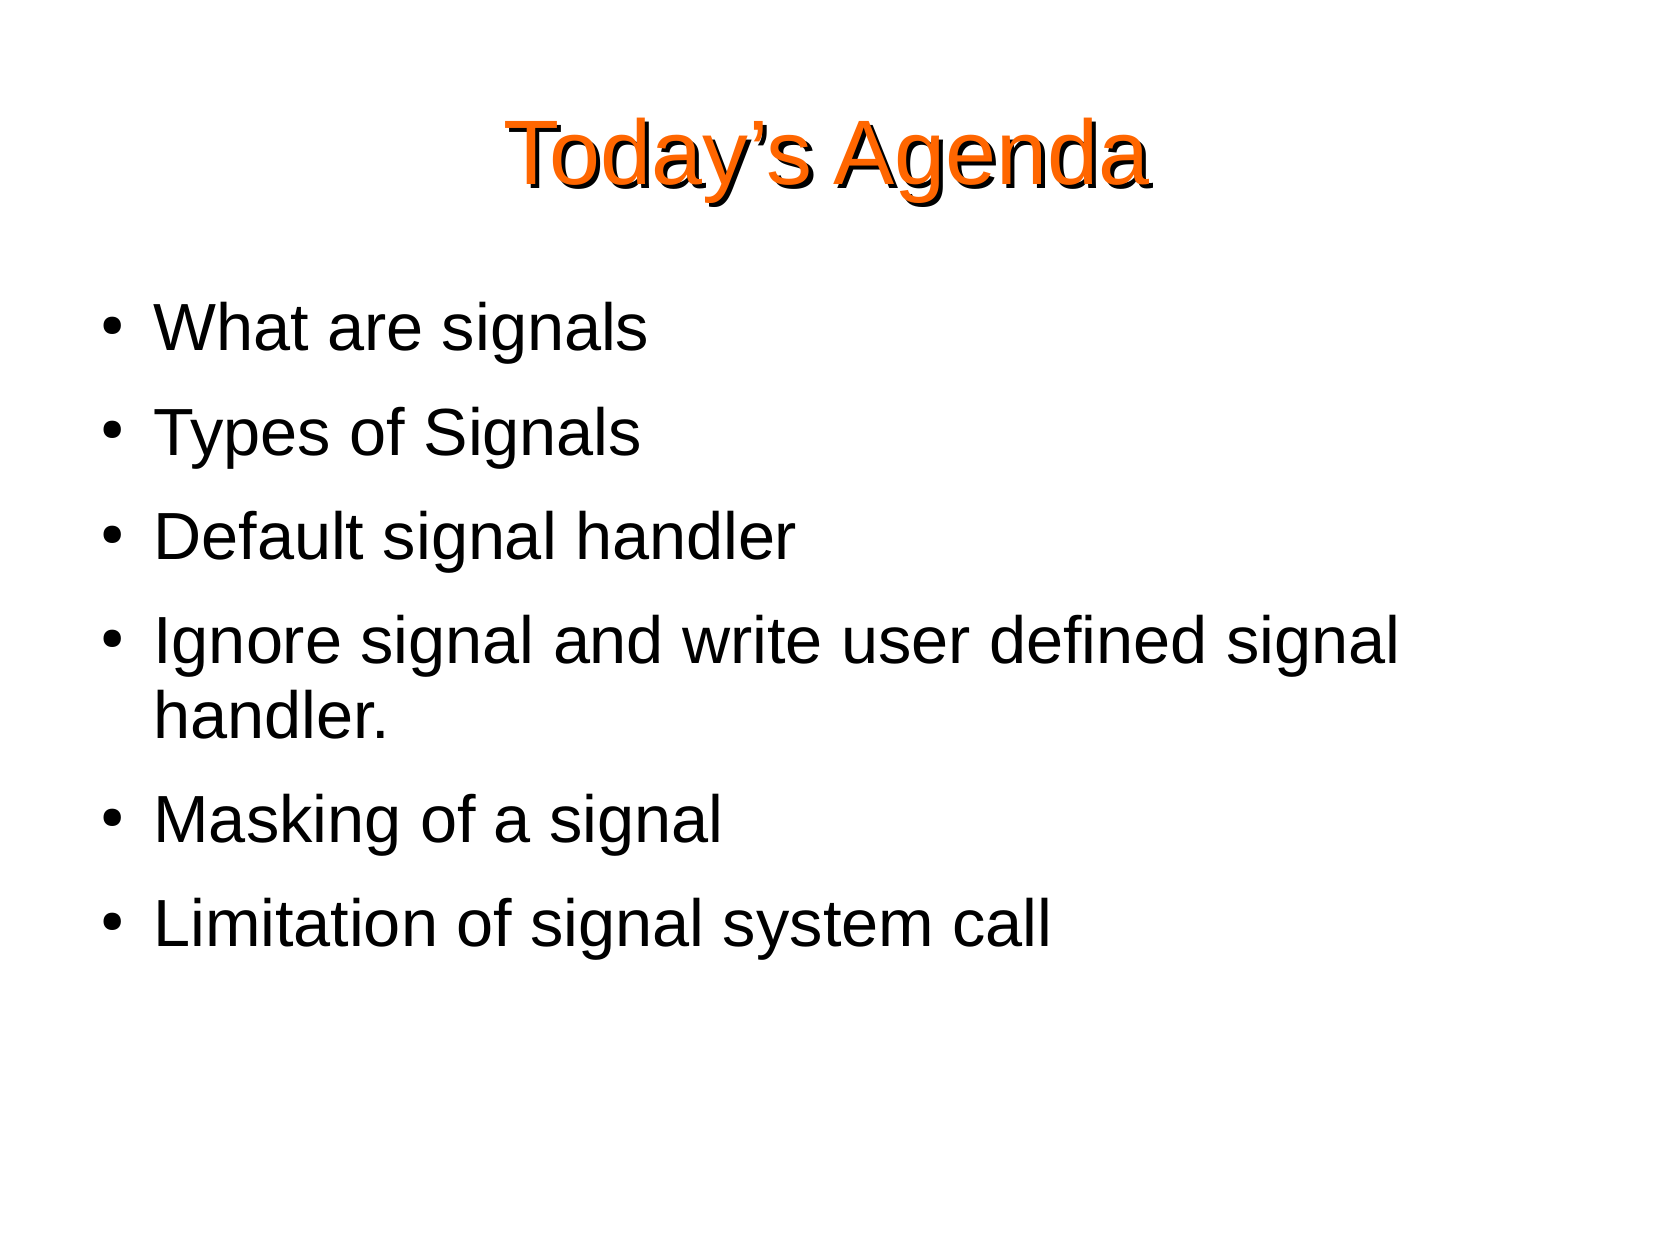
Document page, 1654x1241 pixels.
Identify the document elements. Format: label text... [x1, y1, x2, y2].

list What are signals Types of Signals Default signal handler Ignore signal and write user defined signal handler. Masking of a signal Limitation of signal system call [82, 290, 1571, 1010]
title Today’s Agenda [82, 49, 1571, 257]
